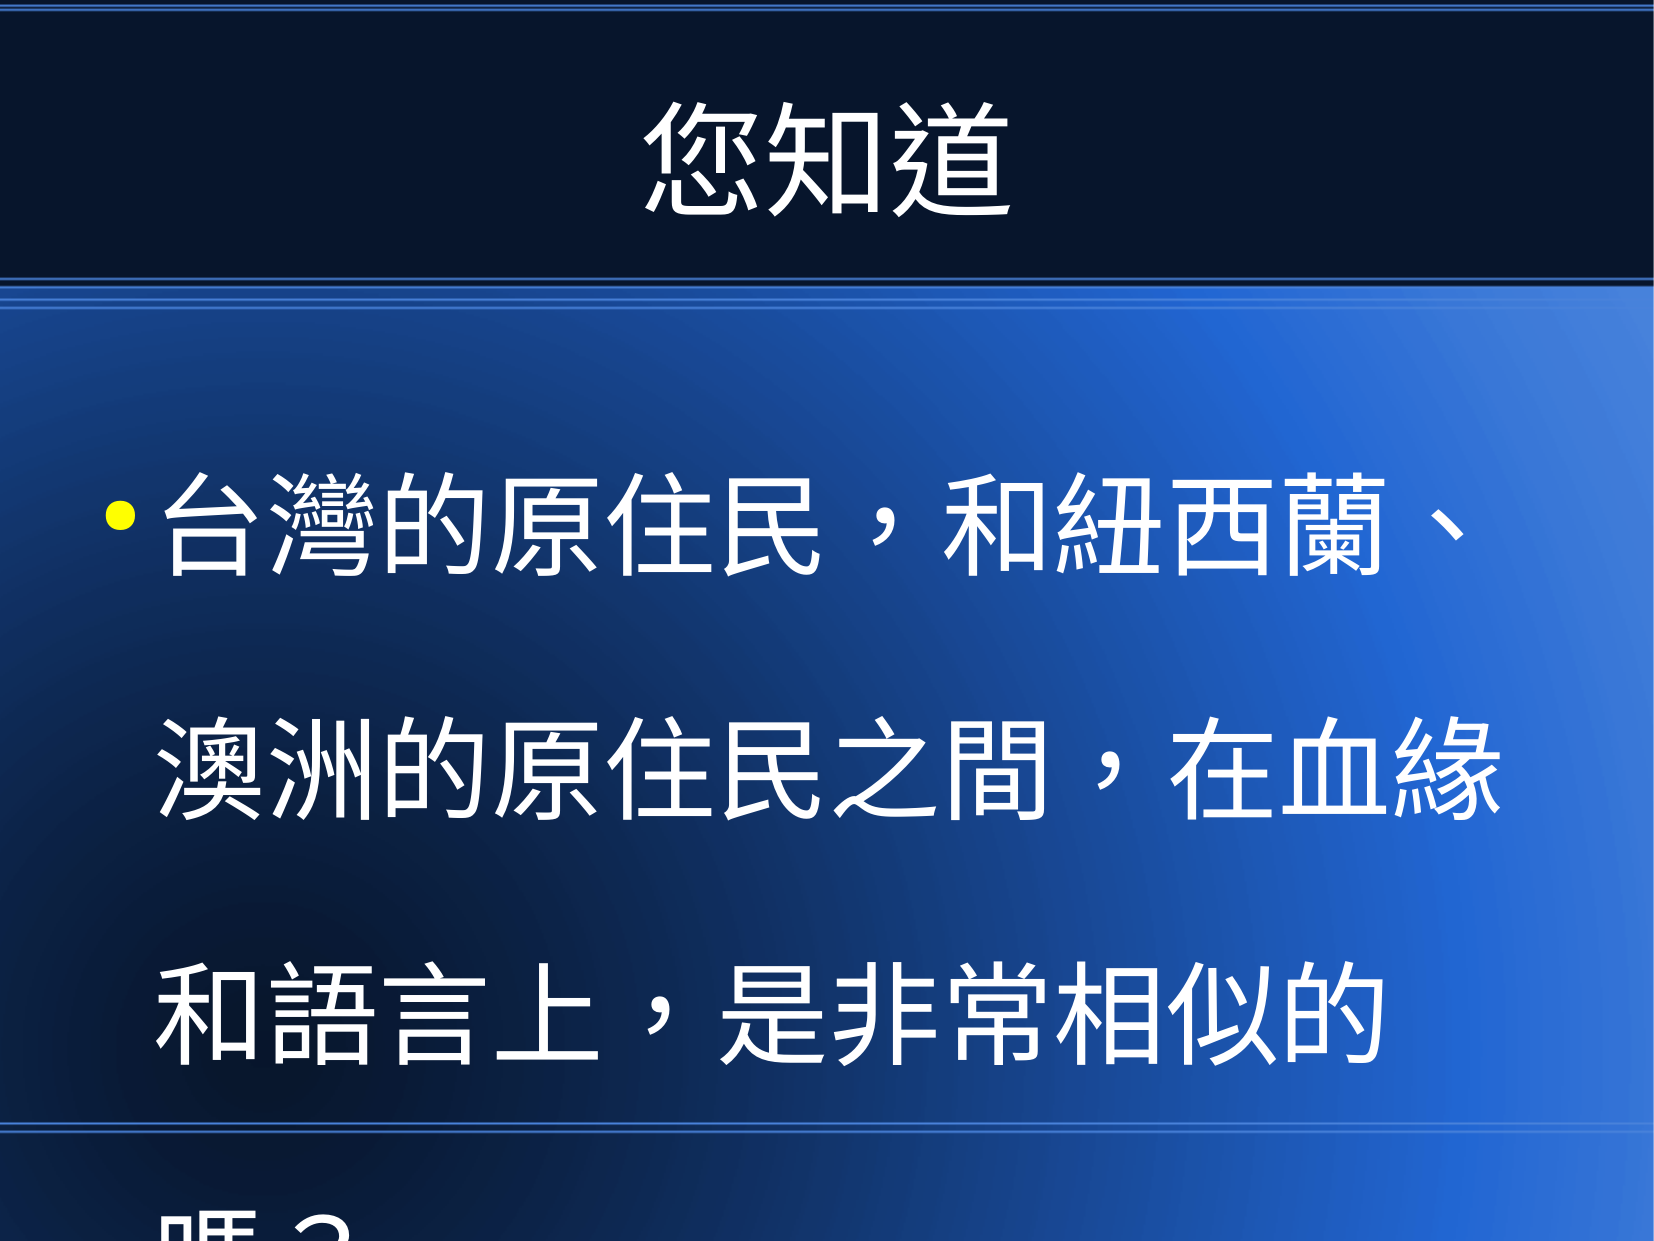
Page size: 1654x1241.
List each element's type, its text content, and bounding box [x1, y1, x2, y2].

picture [0, 0, 1654, 1241]
title 您知道 [82, 49, 1571, 257]
list 台灣的原住民，和紐西蘭、澳洲的原住民之間，在血緣和語言上，是非常相似的嗎？ [82, 355, 1571, 1241]
